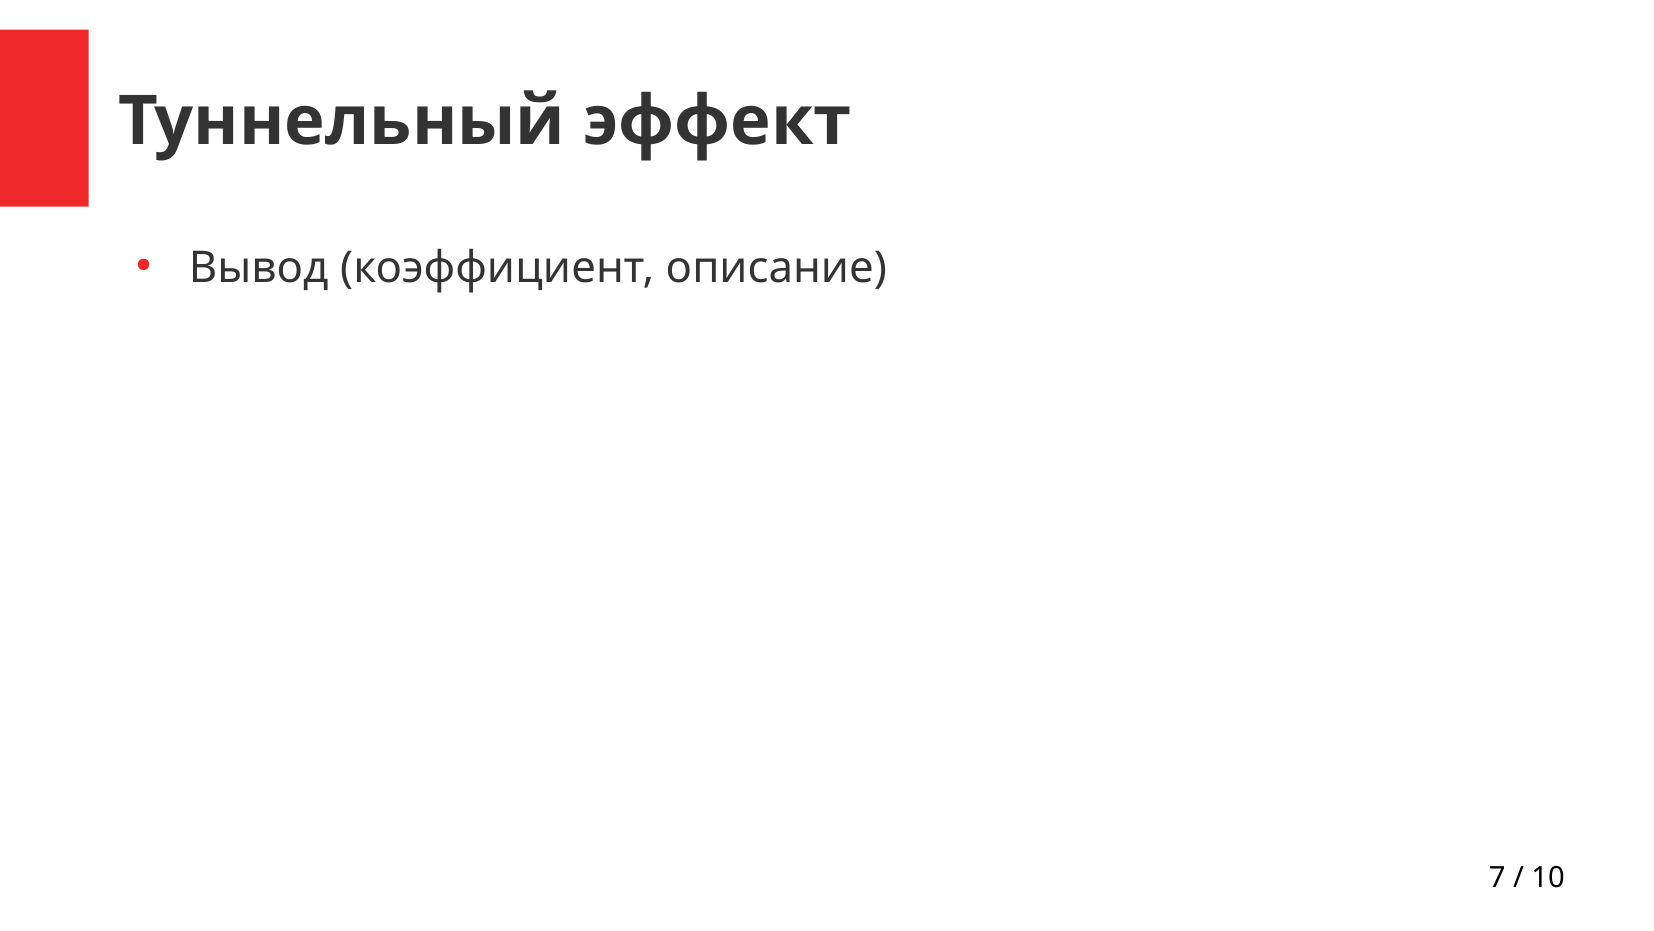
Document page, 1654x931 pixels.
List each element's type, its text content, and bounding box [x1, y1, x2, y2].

title Туннельный эффект [118, 29, 1595, 207]
list Вывод (коэффициент, описание) [118, 236, 1595, 798]
